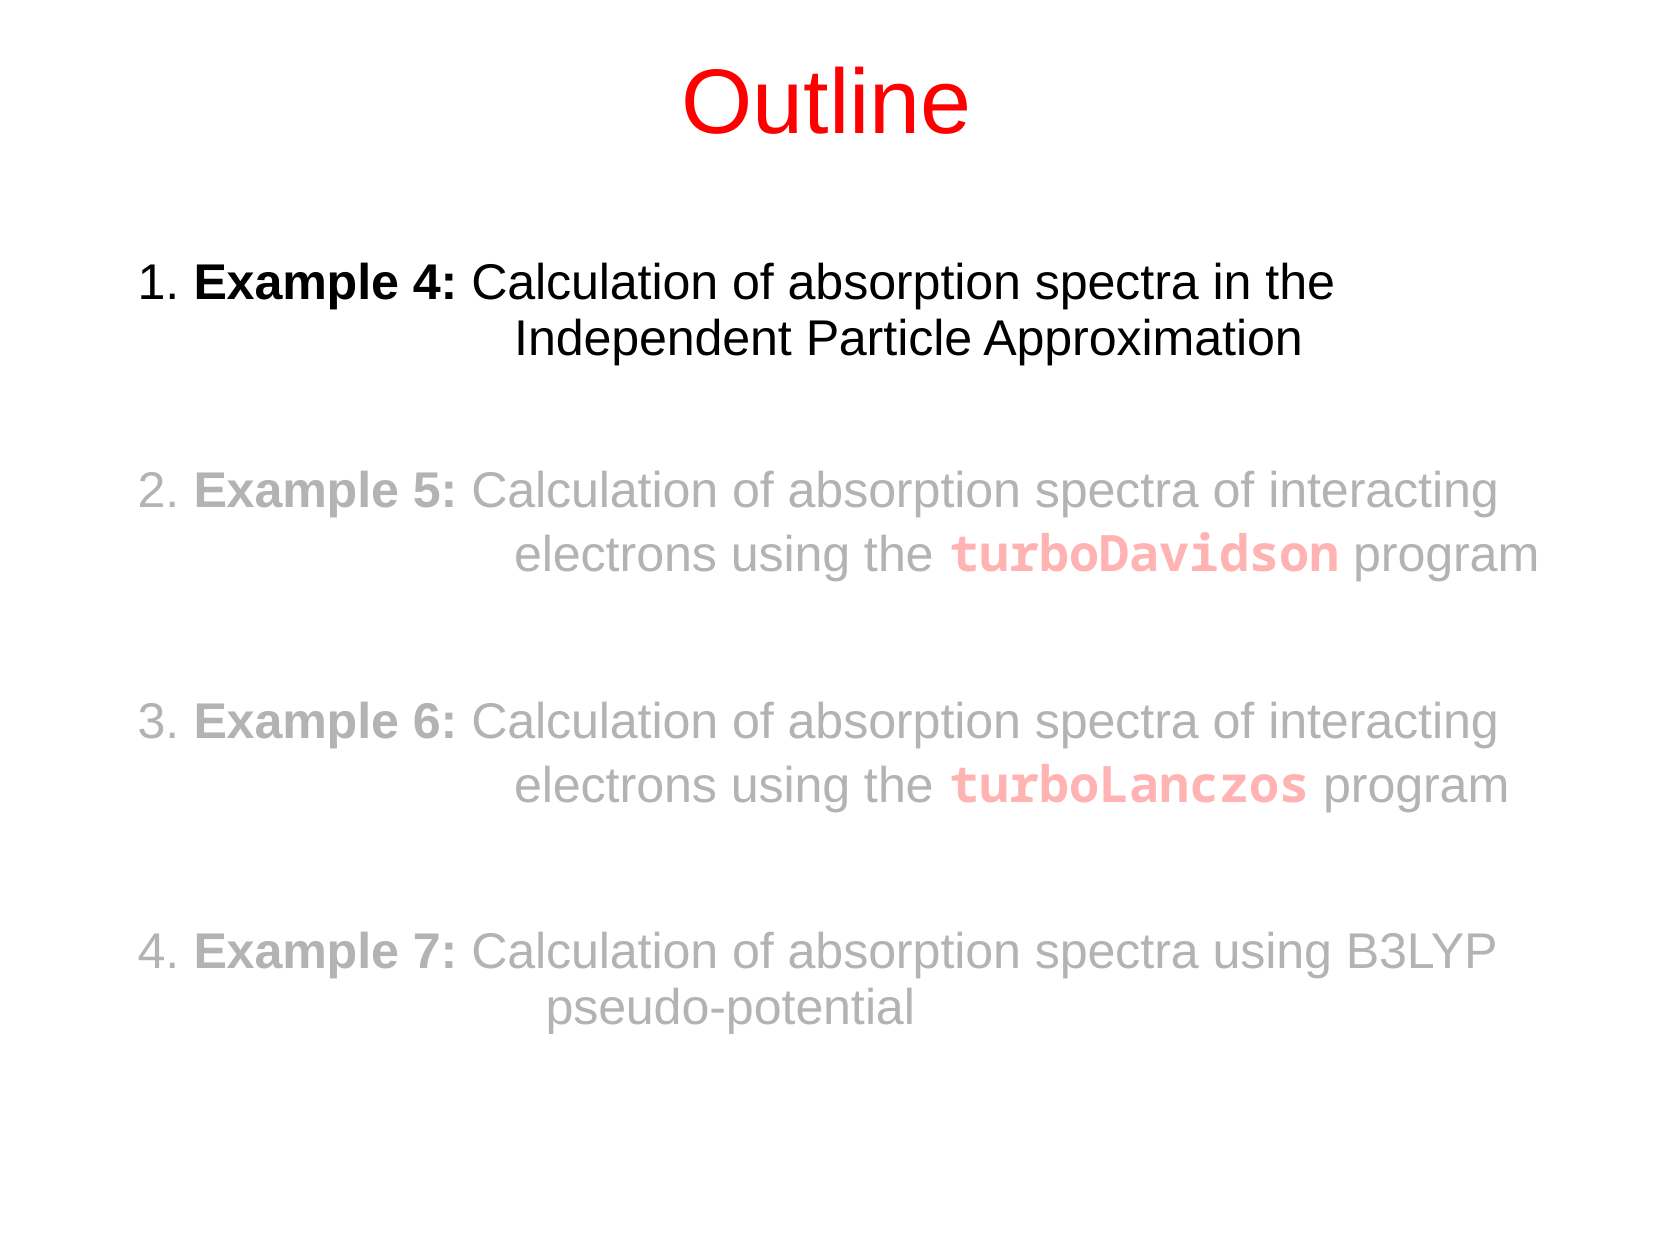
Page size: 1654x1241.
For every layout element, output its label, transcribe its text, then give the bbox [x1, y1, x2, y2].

text_box [106, 659, 1577, 840]
list 1. Example 4: Calculation of absorption spectra in the Independent Particle Approximation 2. Example 5: Calculation of absorption spectra of interacting electrons using the turboDavidson program 3. Example 6: Calculation of absorption spectra of interacting electrons using the turboLanczos program 4. Example 7: Calculation of absorption spectra using B3LYP pseudo-potential [76, 254, 1577, 1050]
title Outline [82, 49, 1571, 254]
text_box [119, 854, 1591, 1035]
text_box [104, 404, 1576, 585]
